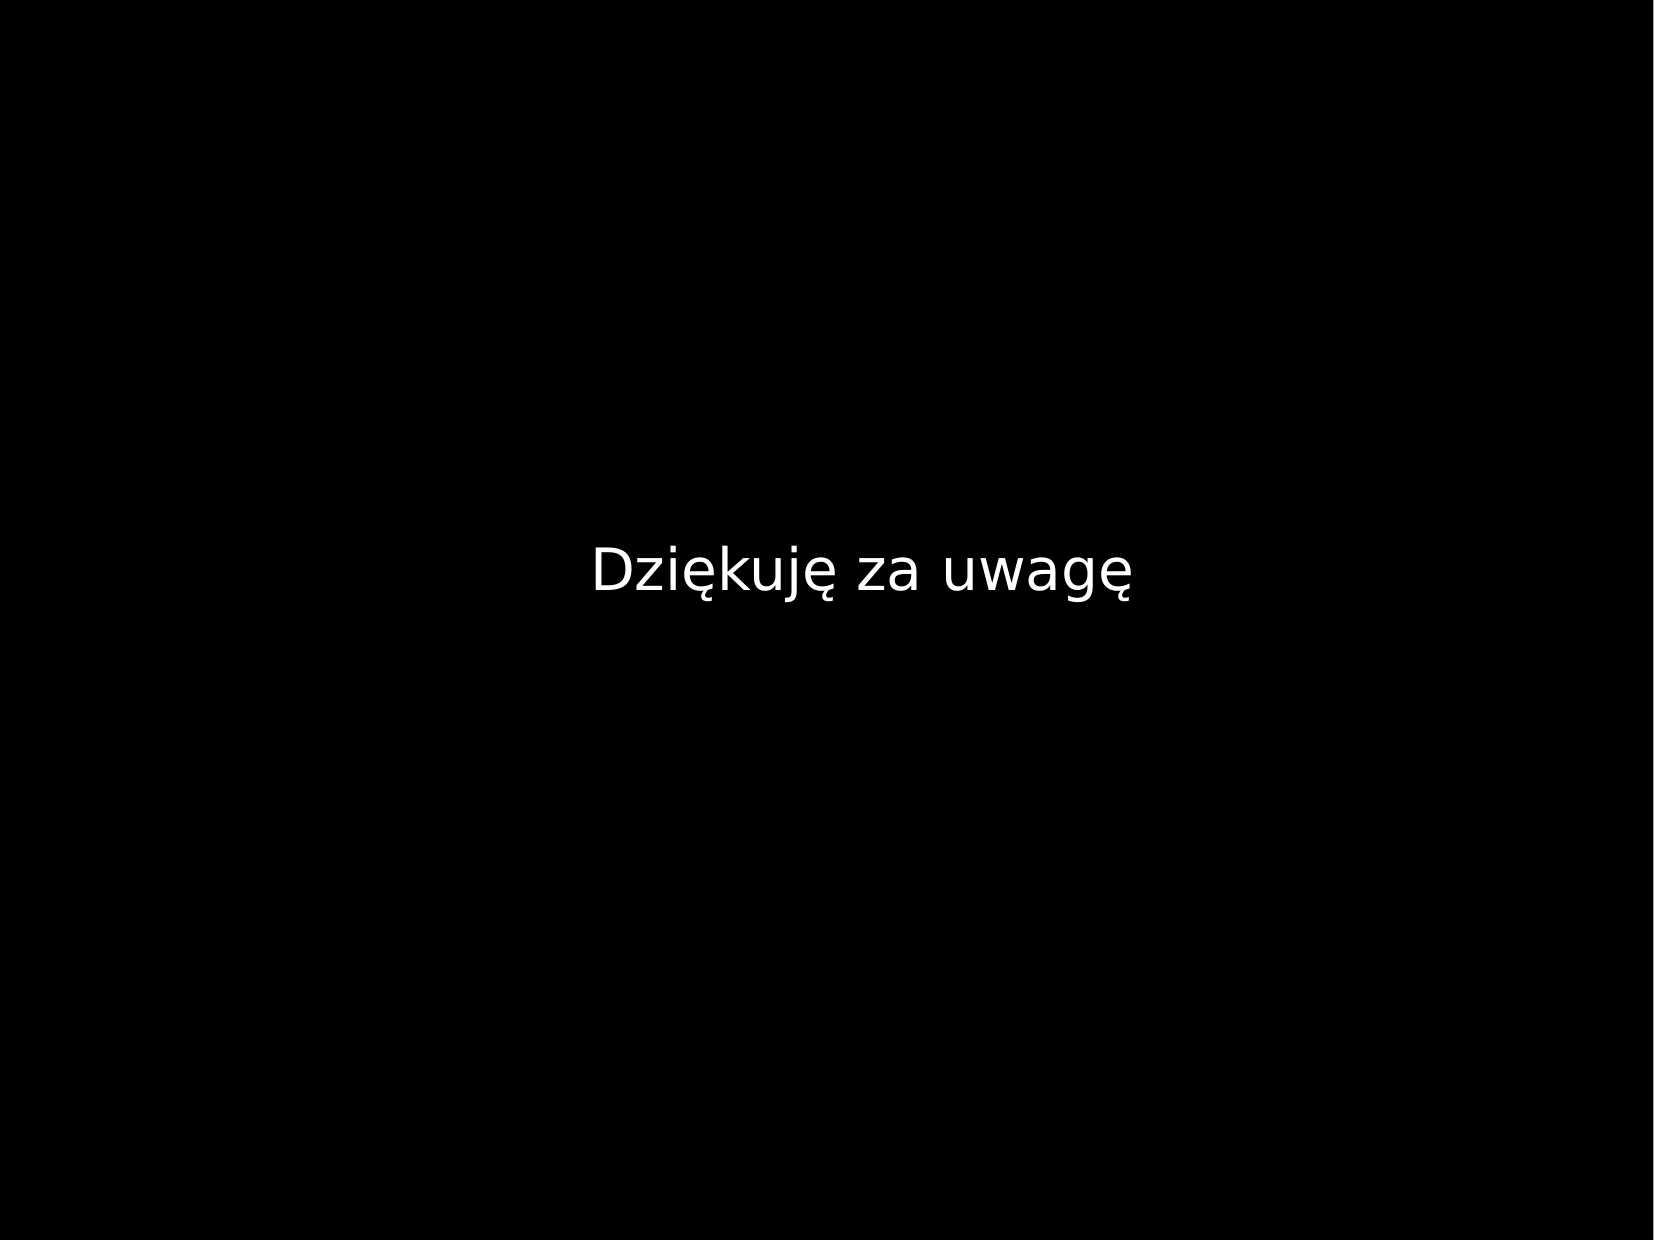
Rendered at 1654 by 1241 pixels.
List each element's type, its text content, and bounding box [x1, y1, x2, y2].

list Dziękuję za uwagę [82, 70, 1571, 815]
